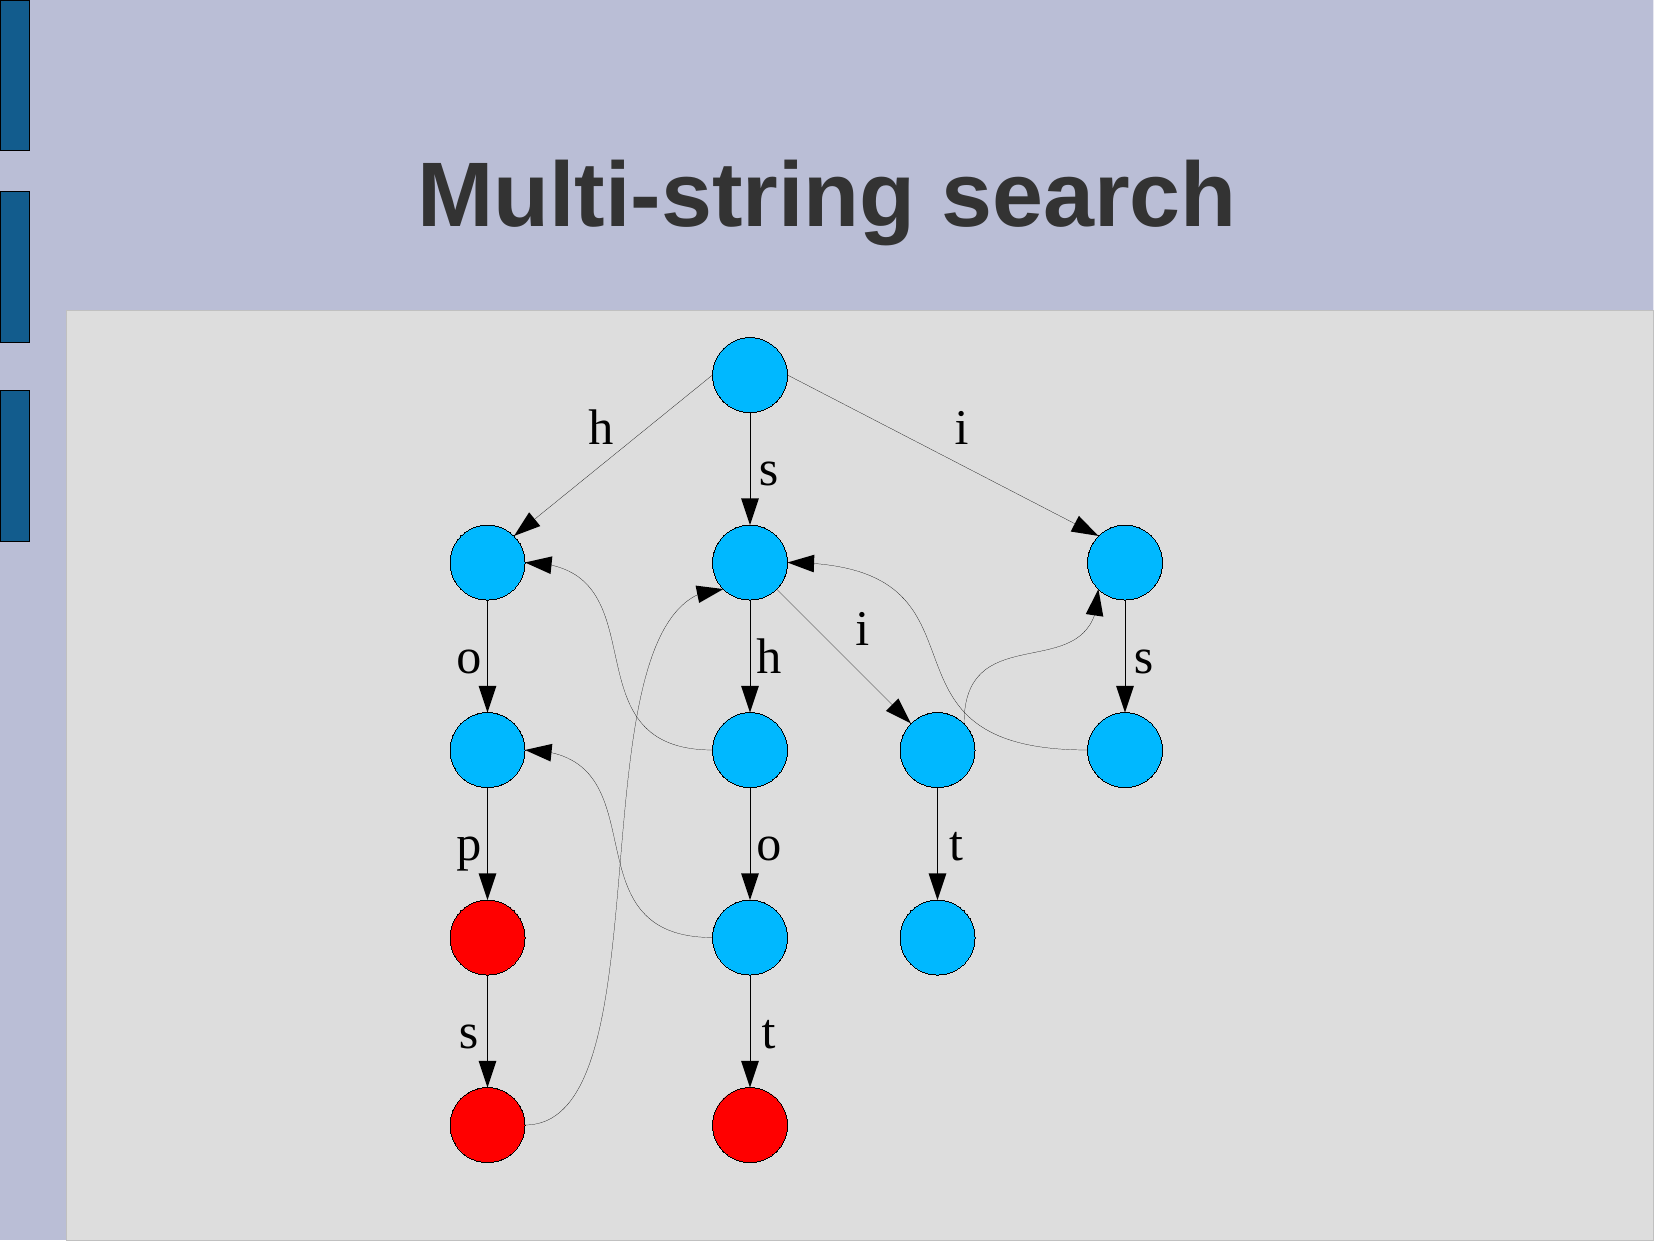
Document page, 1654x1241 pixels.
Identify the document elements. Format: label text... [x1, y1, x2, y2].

text_box [900, 712, 976, 788]
text_box [450, 900, 526, 976]
title Multi-string search [121, 91, 1534, 299]
text_box [712, 712, 788, 788]
text_box [450, 525, 526, 601]
text_box [712, 900, 788, 976]
text_box [450, 712, 525, 788]
text_box [1087, 712, 1163, 788]
text_box [712, 337, 788, 413]
text_box [712, 1087, 788, 1163]
text_box [900, 900, 976, 976]
text_box [712, 525, 788, 601]
text_box [450, 1087, 525, 1163]
text_box [1087, 525, 1163, 601]
